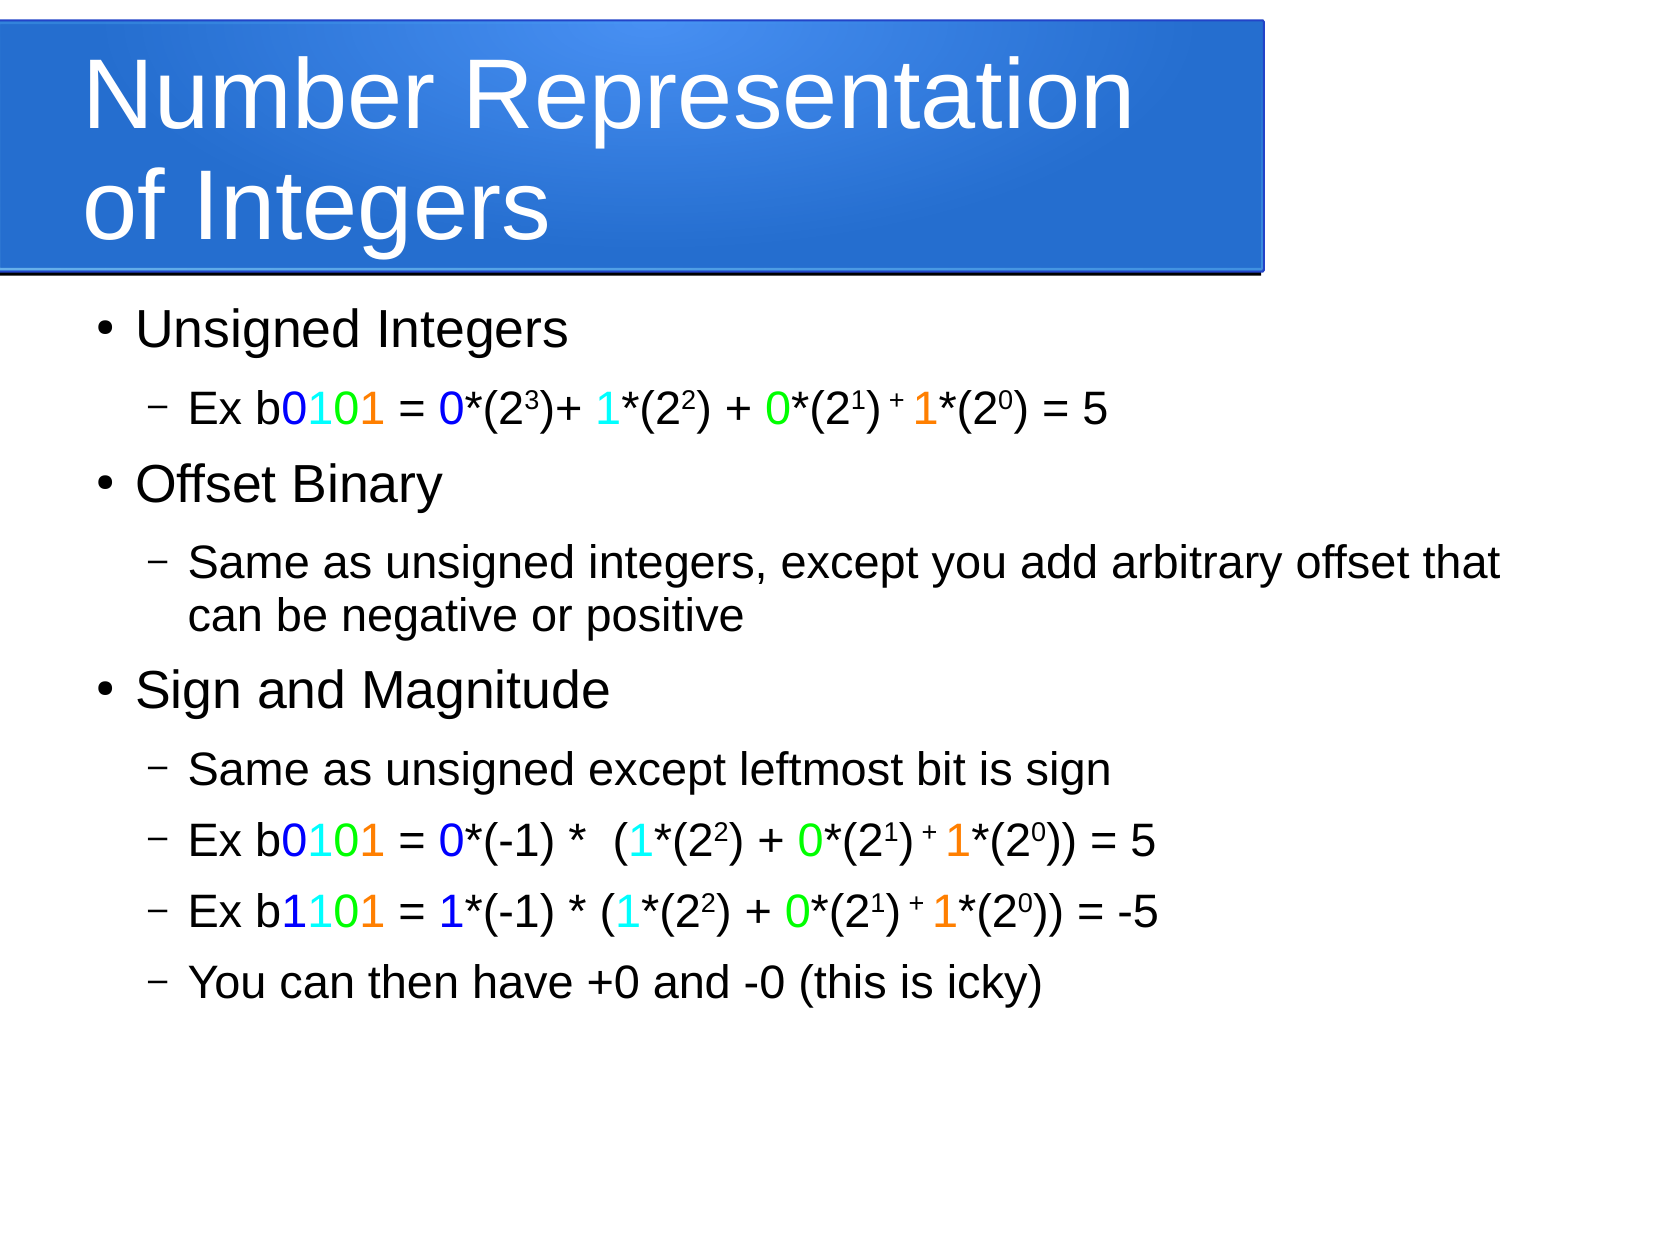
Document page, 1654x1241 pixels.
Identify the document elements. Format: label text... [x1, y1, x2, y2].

title Number Representation of Integers [82, 38, 1235, 261]
list Unsigned Integers Ex b0101 = 0*(23)+ 1*(22) + 0*(21) + 1*(20) = 5 Offset Binary Same as unsigned integers, except you add arbitrary offset that can be negative or positive Sign and Magnitude Same as unsigned except leftmost bit is sign Ex b0101 = 0*(-1) * (1*(22) + 0*(21) + 1*(20)) = 5 Ex b1101 = 1*(-1) * (1*(22) + 0*(21) + 1*(20)) = -5 You can then have +0 and -0 (this is icky) [82, 299, 1571, 1019]
